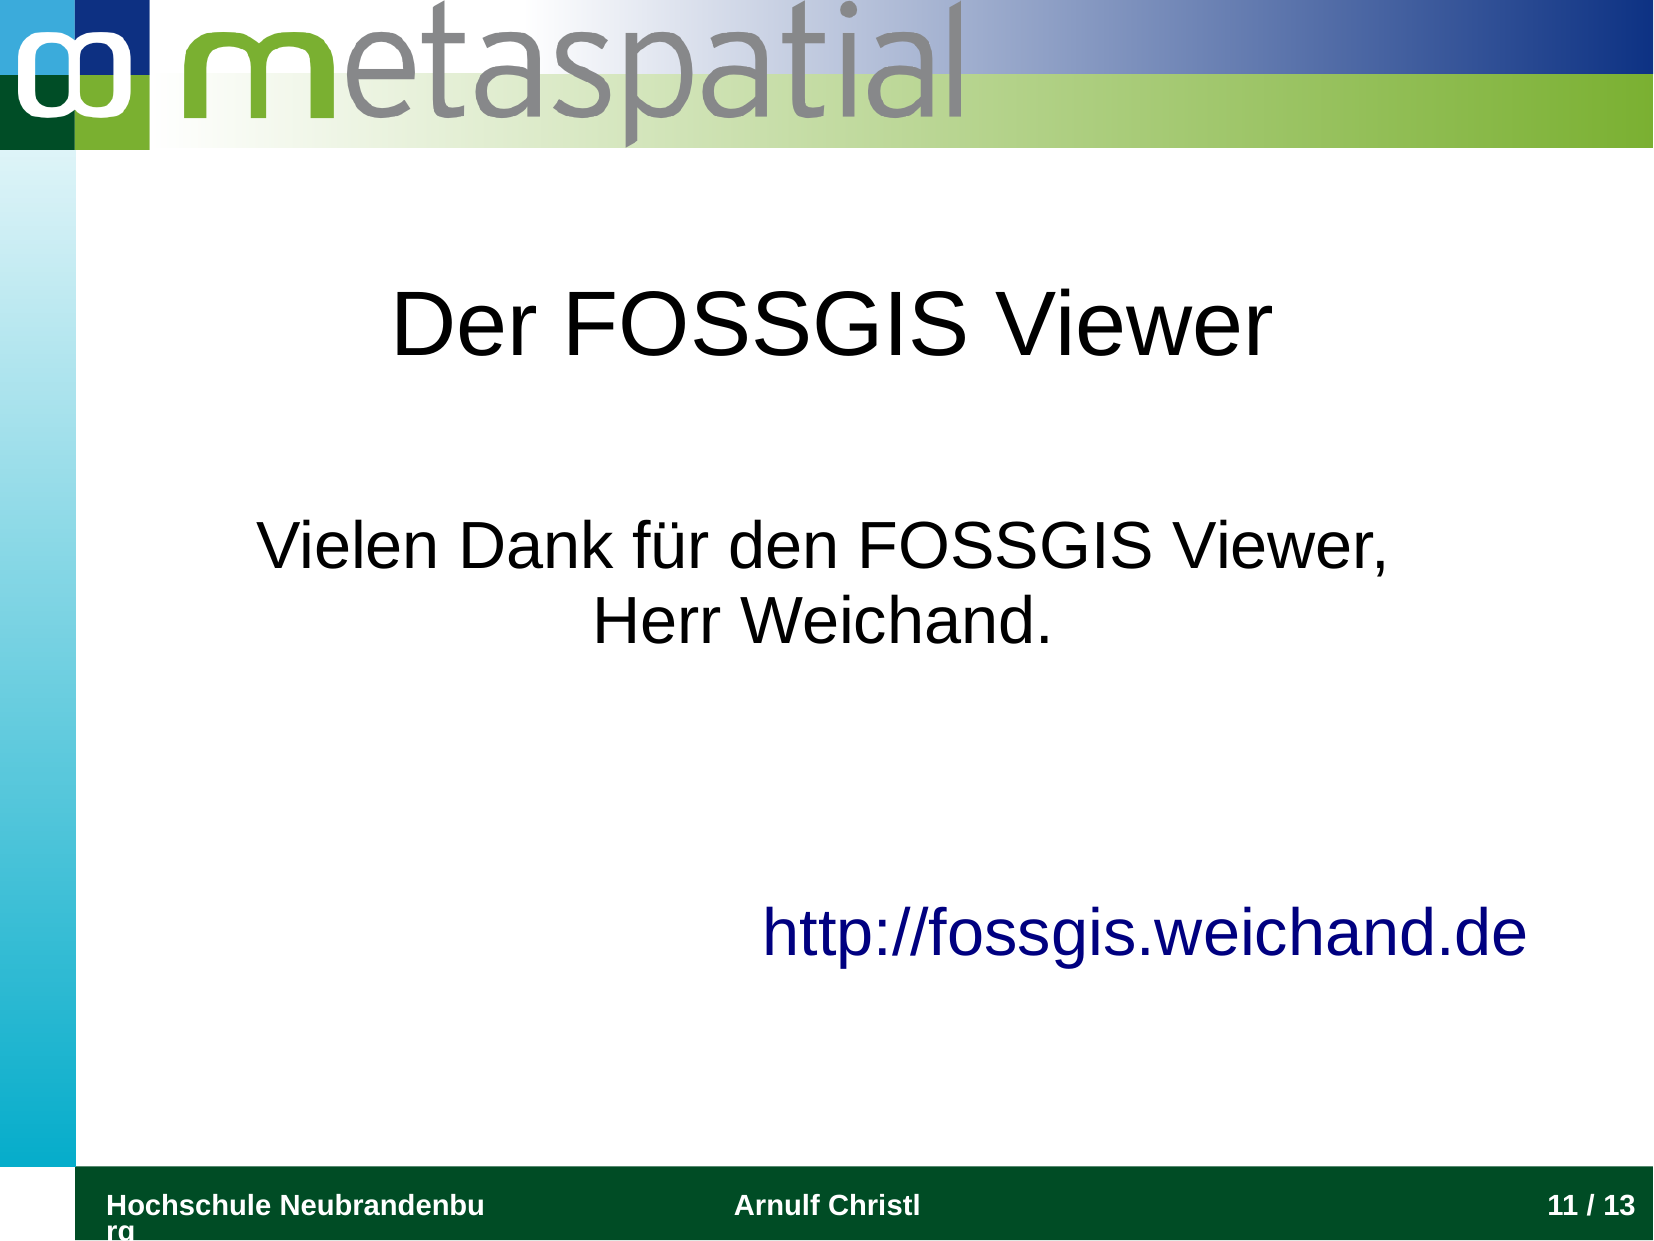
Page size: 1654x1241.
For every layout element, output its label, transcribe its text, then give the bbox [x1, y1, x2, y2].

list Vielen Dank für den FOSSGIS Viewer, Herr Weichand. http://fossgis.weichand.de [135, 507, 1530, 975]
picture [0, 0, 961, 150]
title Der FOSSGIS Viewer [135, 220, 1530, 428]
